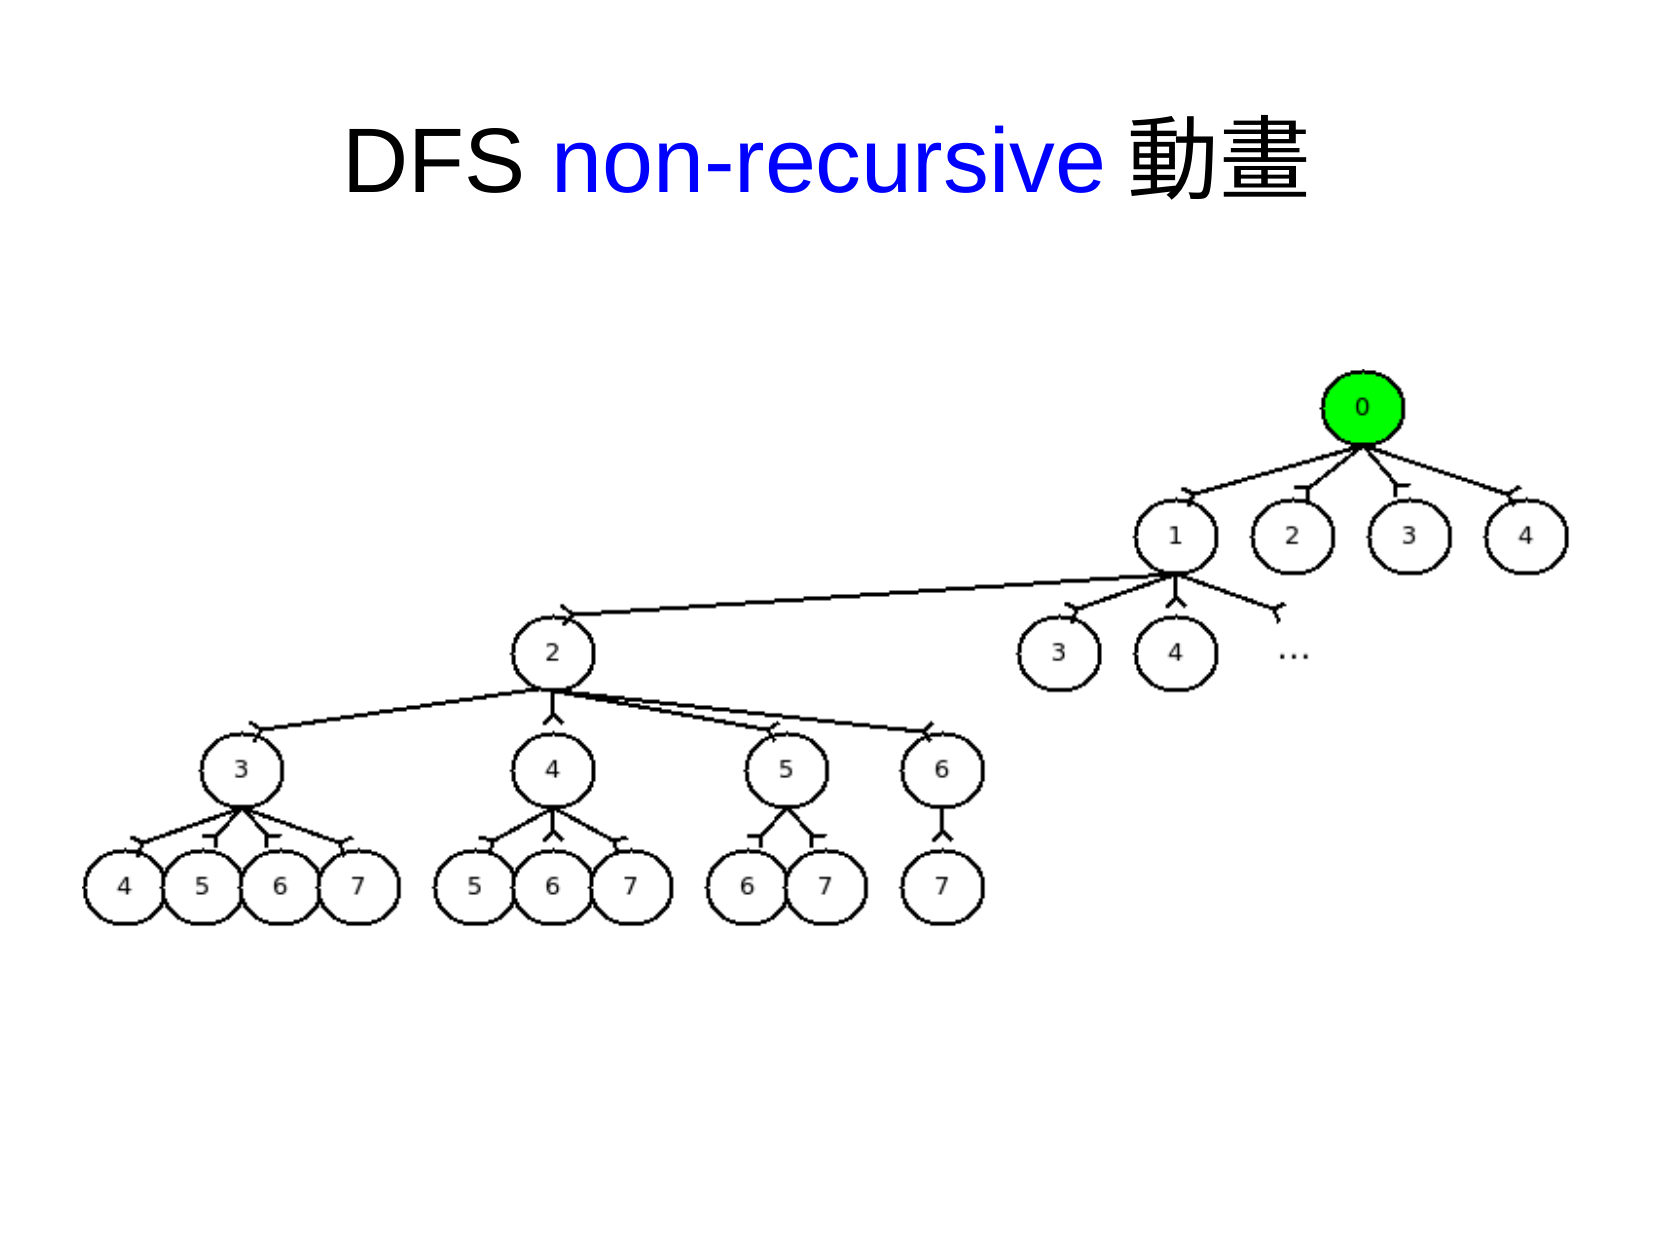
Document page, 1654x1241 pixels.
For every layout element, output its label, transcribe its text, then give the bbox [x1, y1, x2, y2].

title DFS non-recursive動畫 [82, 49, 1571, 257]
picture [82, 369, 1571, 930]
